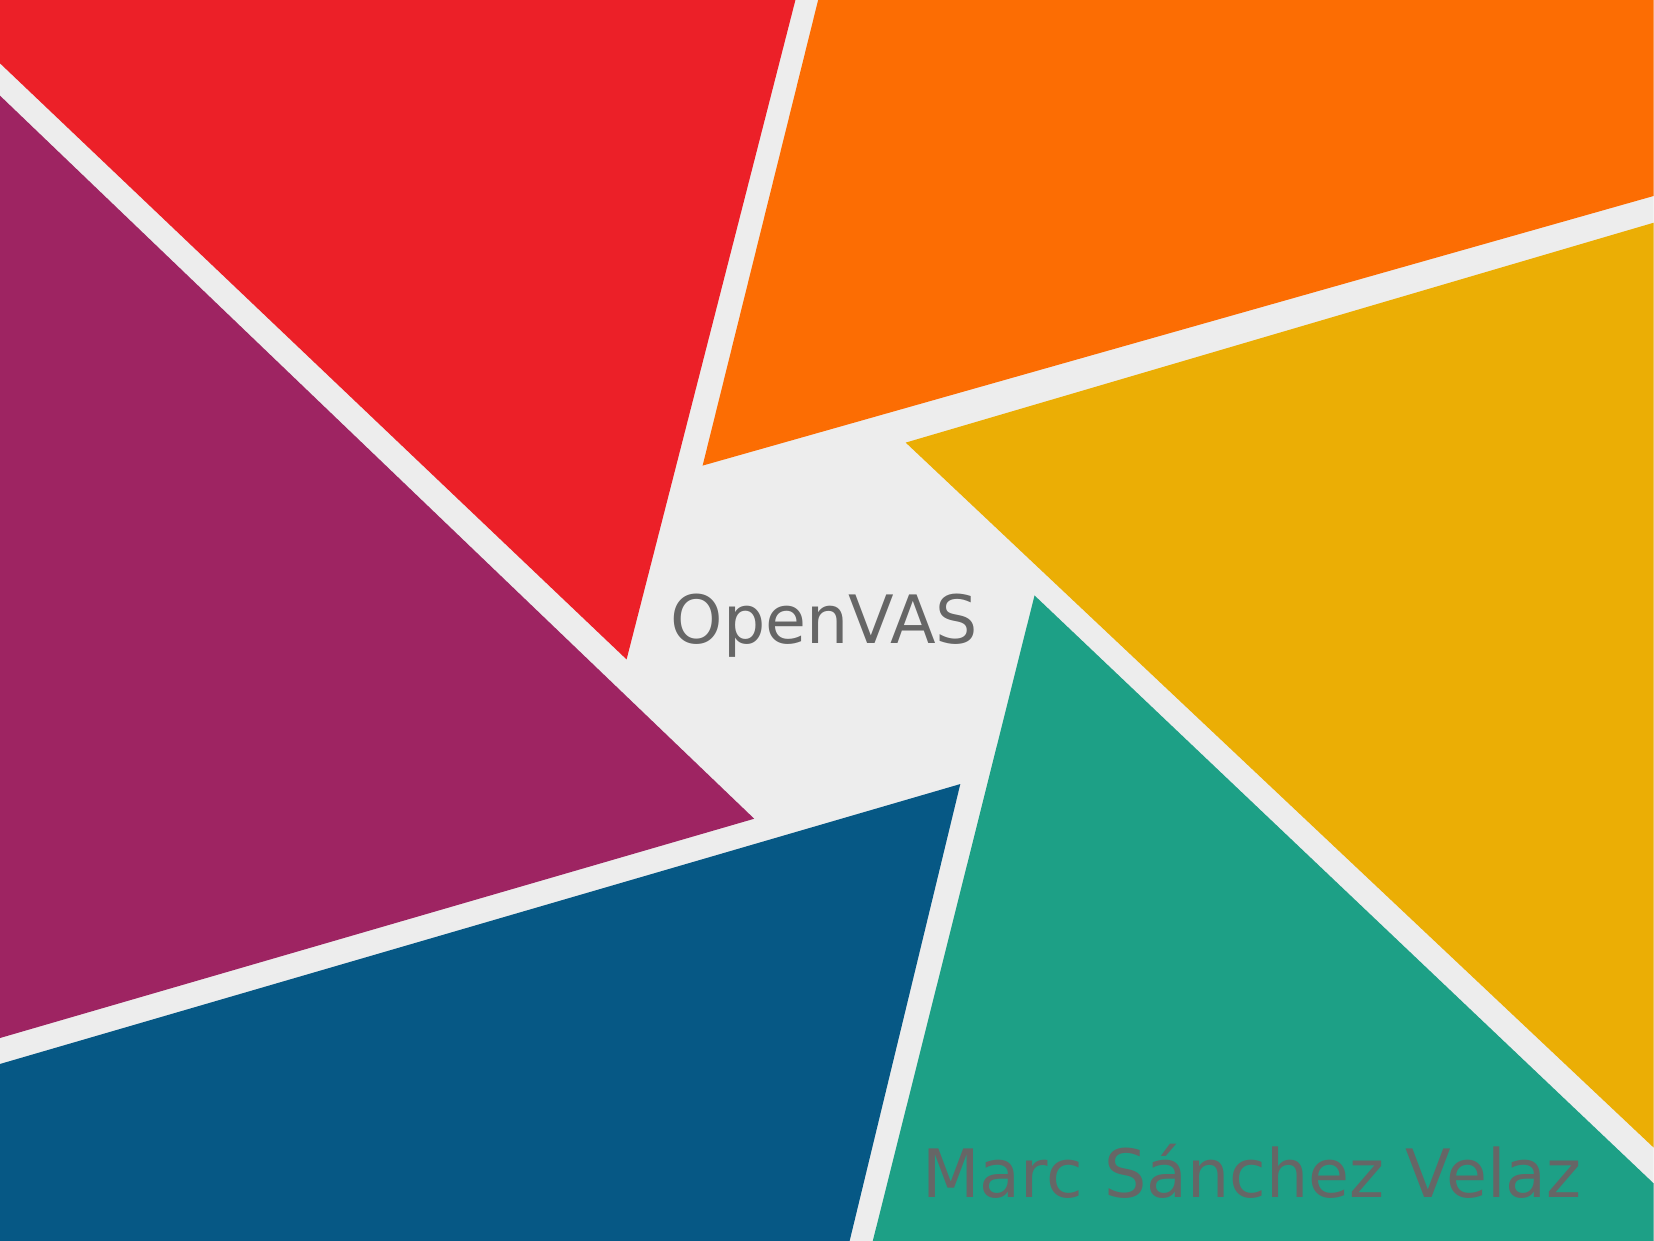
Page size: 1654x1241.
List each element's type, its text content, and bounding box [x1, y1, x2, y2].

list Marc Sánchez Velaz [900, 1135, 1606, 1241]
subtitle OpenVAS [614, 418, 1035, 824]
